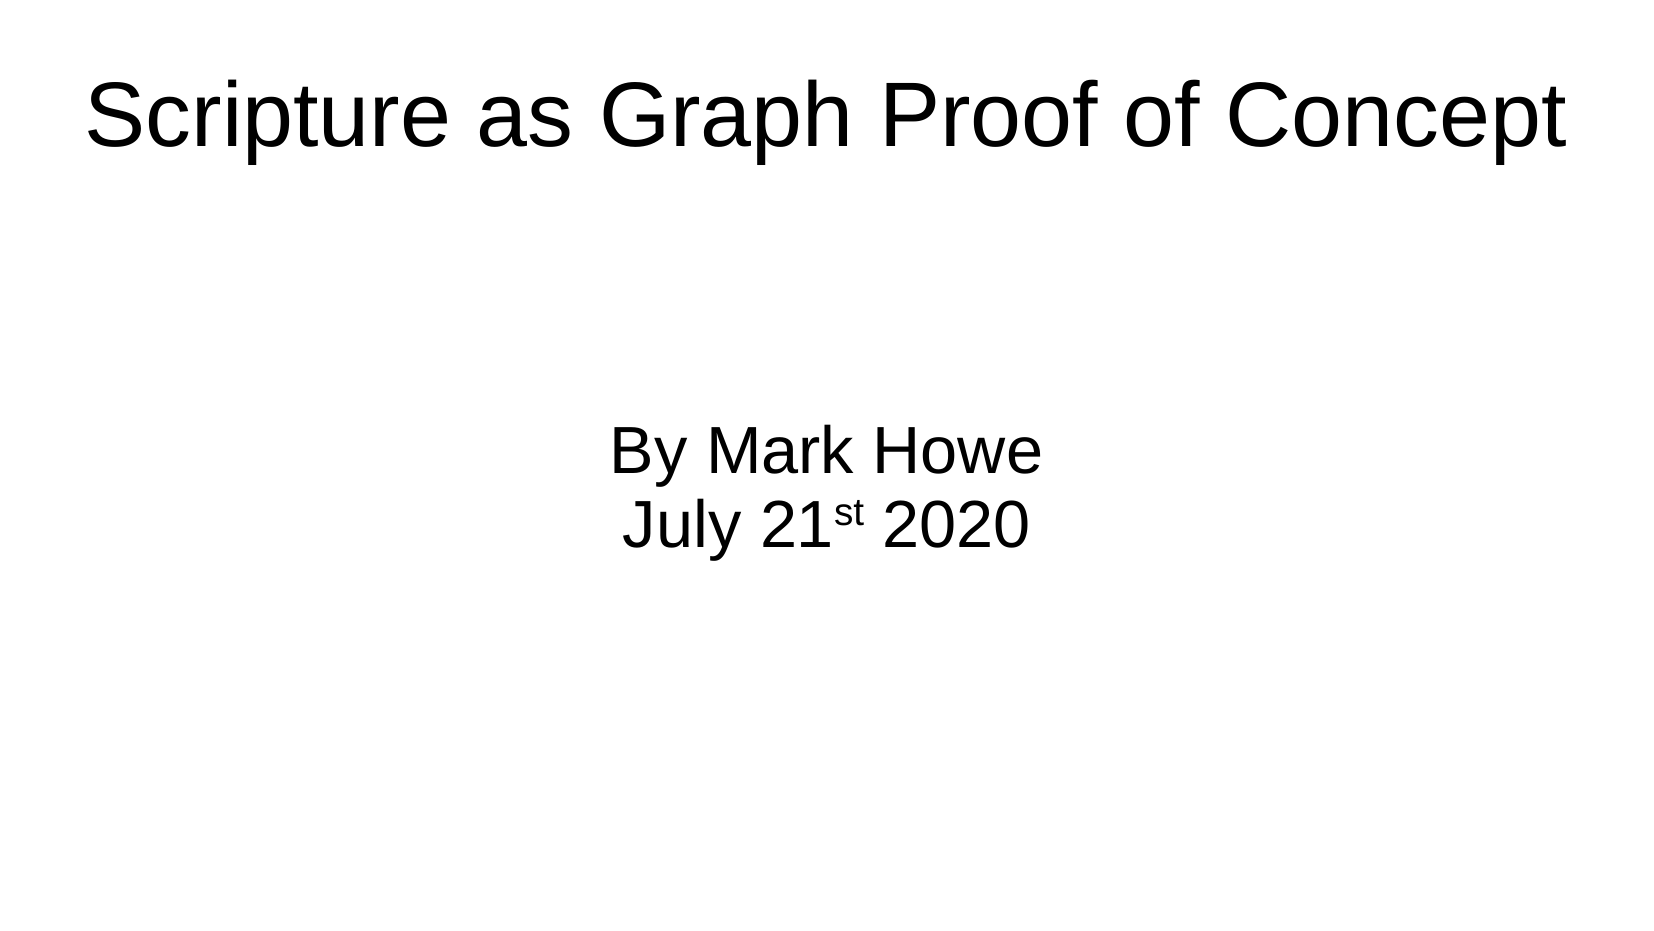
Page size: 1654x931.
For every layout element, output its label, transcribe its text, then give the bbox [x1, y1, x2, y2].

title Scripture as Graph Proof of Concept [82, 37, 1571, 193]
subtitle By Mark Howe July 21st 2020 [82, 217, 1571, 758]
